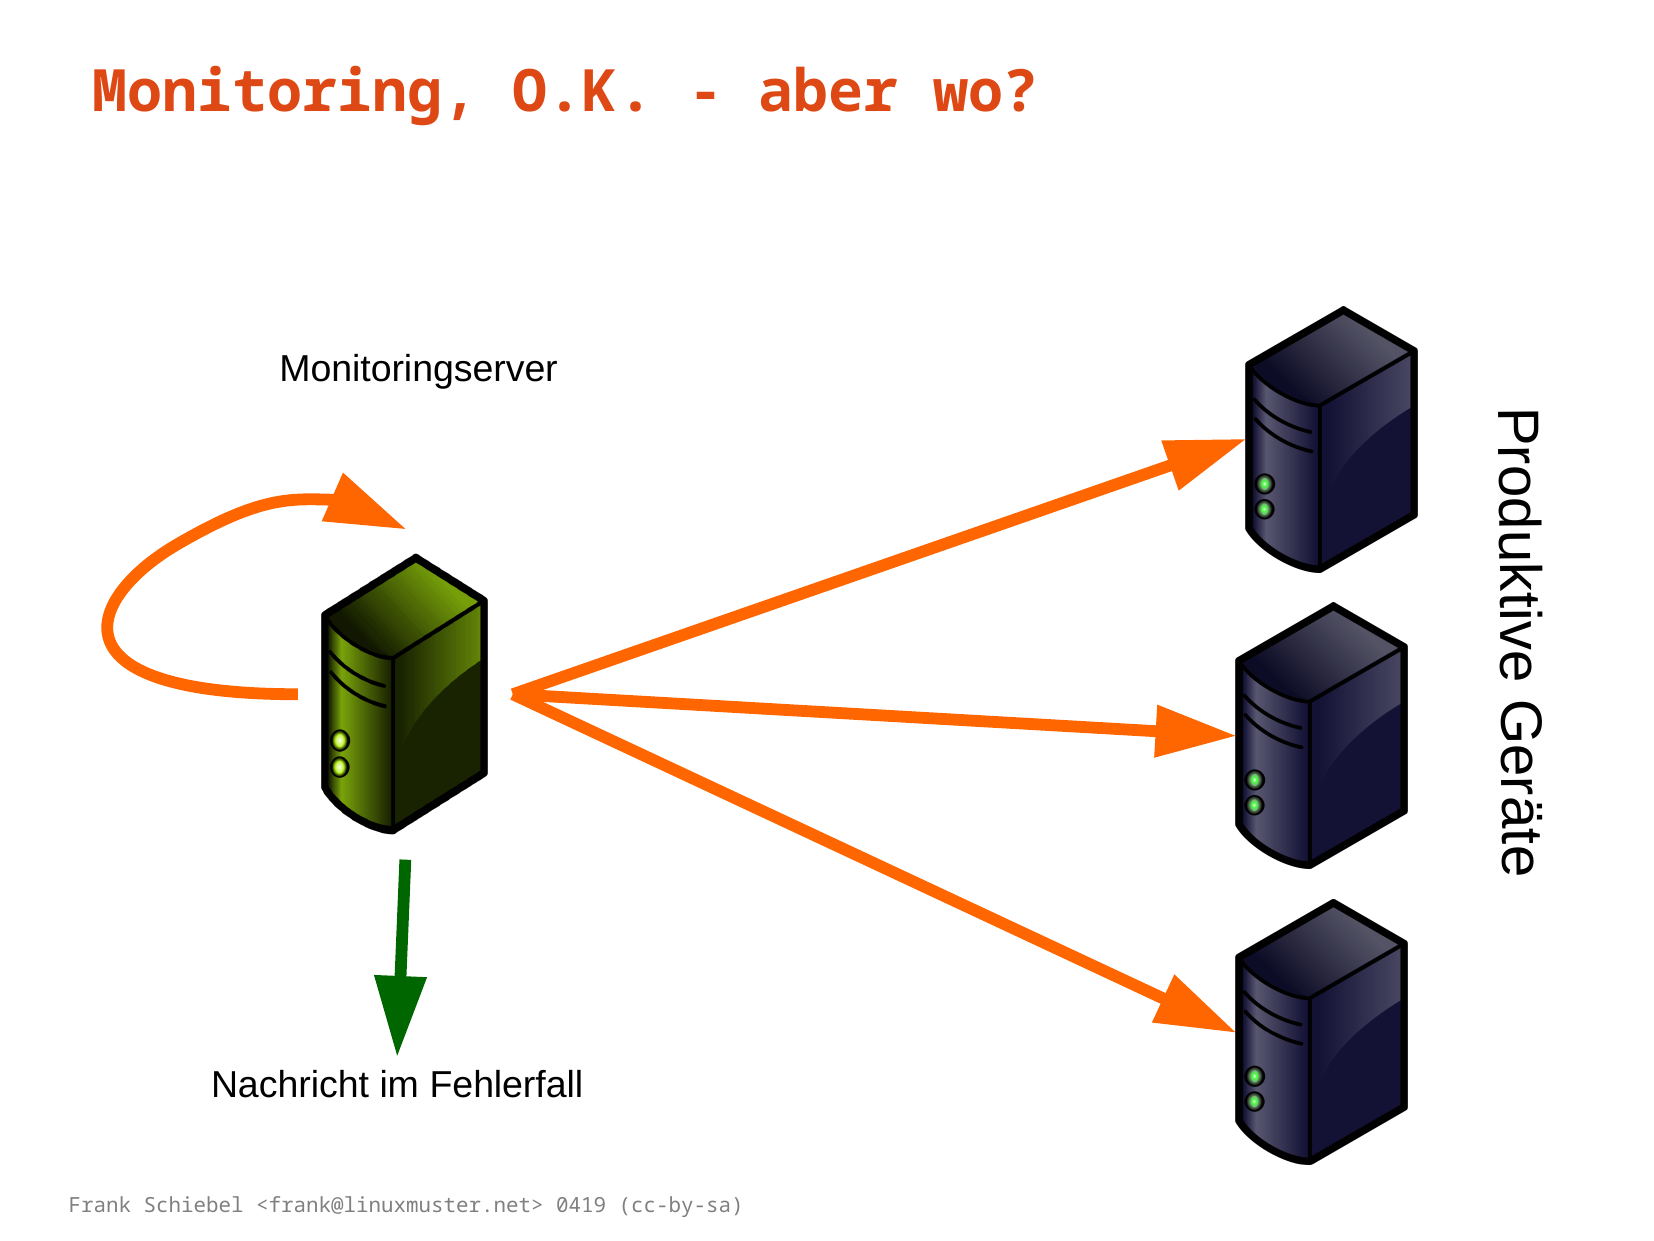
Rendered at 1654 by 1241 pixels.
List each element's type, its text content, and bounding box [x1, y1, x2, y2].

text_box Produktive Geräte [1478, 392, 1563, 894]
picture [1235, 899, 1408, 1165]
text_box Nachricht im Fehlerfall [196, 1055, 599, 1113]
picture [297, 528, 513, 860]
text_box Monitoringserver [264, 340, 573, 398]
picture [1235, 602, 1408, 869]
text_box Monitoring, O.K. - aber wo? [78, 42, 1130, 118]
picture [1245, 306, 1418, 573]
